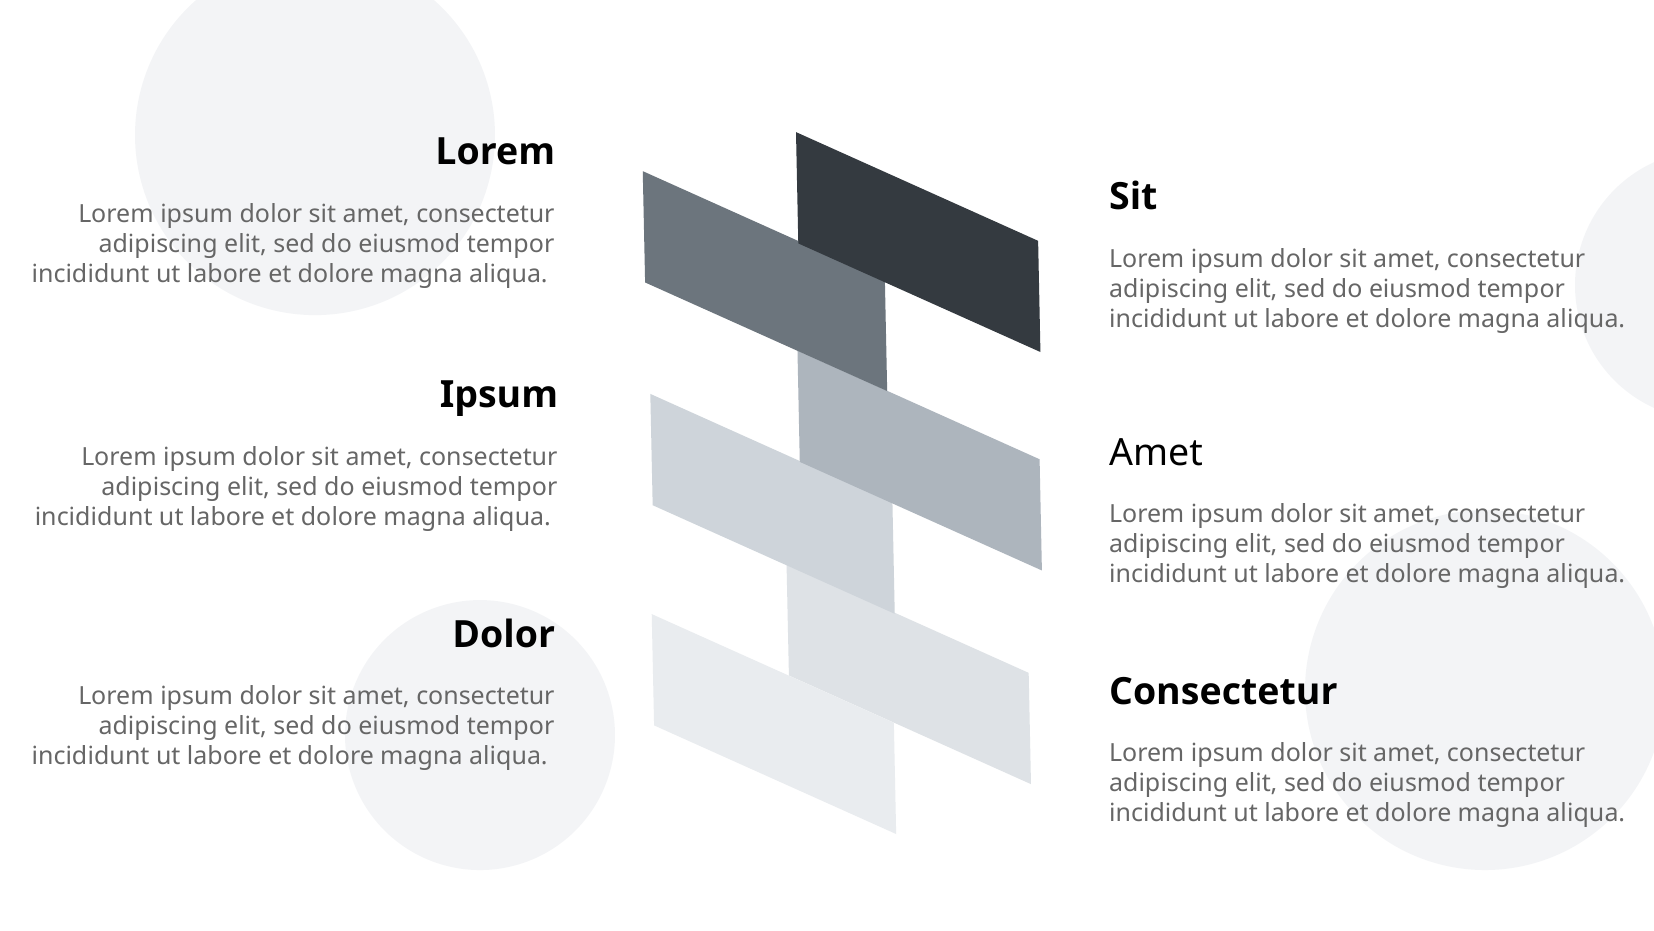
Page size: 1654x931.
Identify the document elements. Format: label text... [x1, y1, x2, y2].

text_box Lorem ipsum dolor sit amet, consectetur adipiscing elit, sed do eiusmod tempor incididunt ut labore et dolore magna aliqua. [14, 190, 570, 313]
text_box Lorem ipsum dolor sit amet, consectetur adipiscing elit, sed do eiusmod tempor incididunt ut labore et dolore magna aliqua. [1094, 729, 1650, 853]
text_box Lorem ipsum dolor sit amet, consectetur adipiscing elit, sed do eiusmod tempor incididunt ut labore et dolore magna aliqua. [1094, 235, 1650, 358]
text_box Lorem ipsum dolor sit amet, consectetur adipiscing elit, sed do eiusmod tempor incididunt ut labore et dolore magna aliqua. [14, 672, 570, 795]
text_box Ipsum [242, 362, 573, 429]
text_box Consectetur [1094, 659, 1425, 726]
text_box Dolor [239, 602, 570, 668]
text_box Lorem ipsum dolor sit amet, consectetur adipiscing elit, sed do eiusmod tempor incididunt ut labore et dolore magna aliqua. [1094, 490, 1650, 614]
text_box Sit [1094, 165, 1425, 231]
text_box Amet [1094, 420, 1425, 489]
text_box Lorem ipsum dolor sit amet, consectetur adipiscing elit, sed do eiusmod tempor incididunt ut labore et dolore magna aliqua. [17, 432, 573, 607]
text_box Lorem [239, 120, 570, 186]
